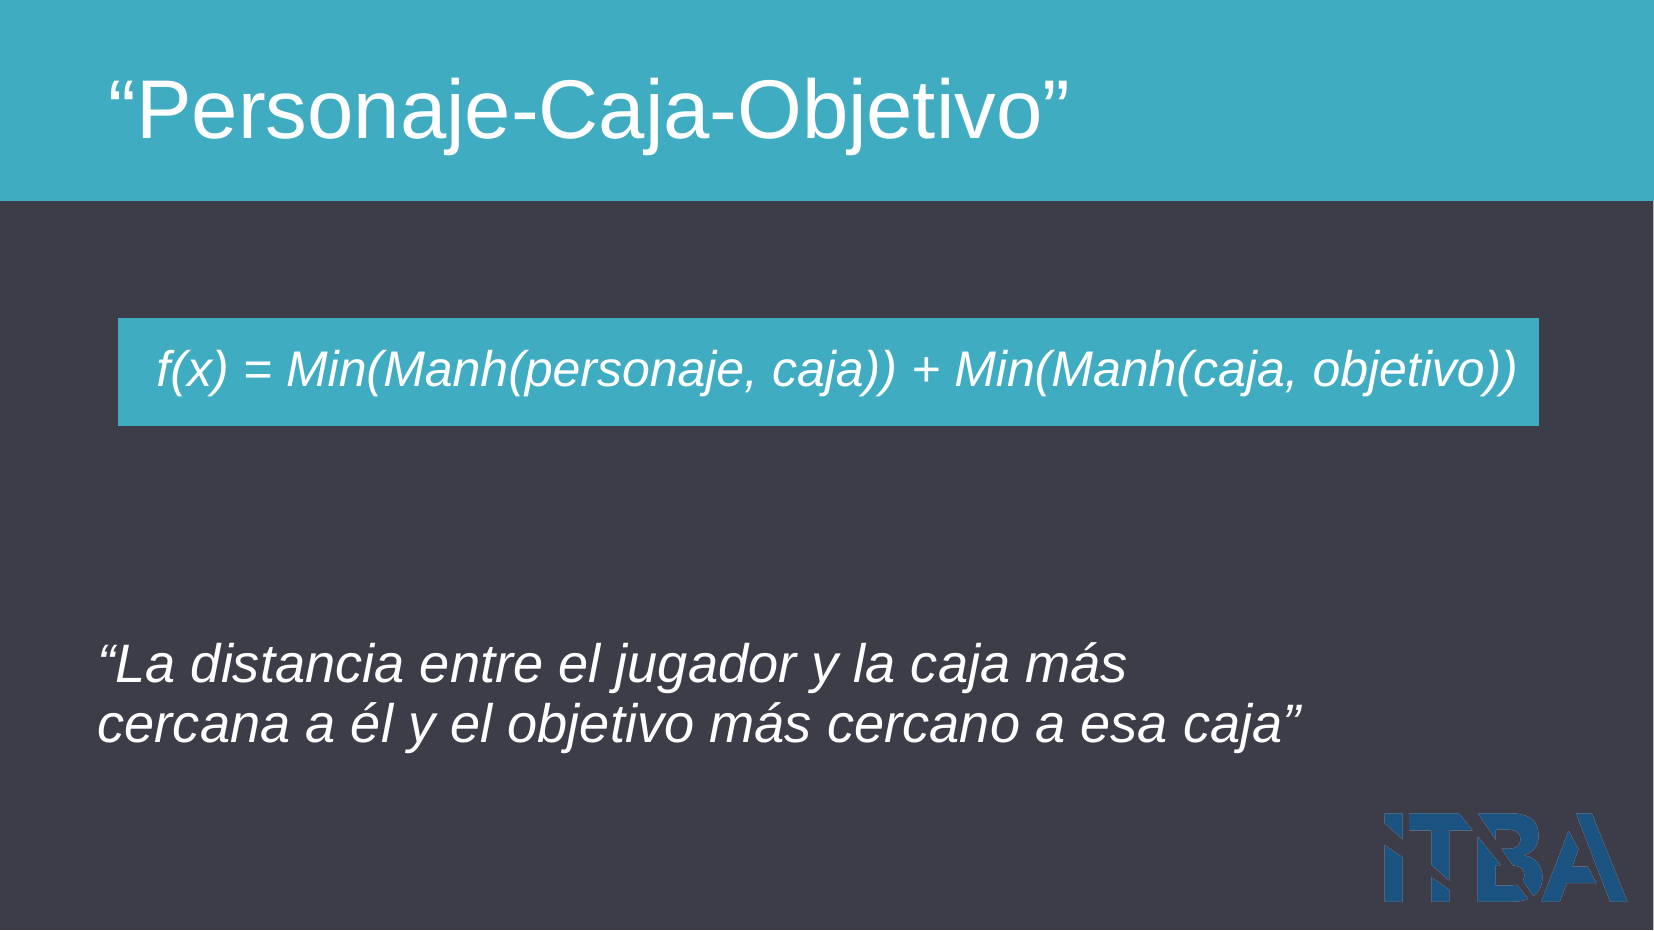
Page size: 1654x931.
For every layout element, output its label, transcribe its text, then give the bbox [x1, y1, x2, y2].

text_box “Personaje-Caja-Objetivo” [93, 56, 1249, 165]
text_box f(x) = Min(Manh(personaje, caja)) + Min(Manh(caja, objetivo)) [141, 334, 1539, 461]
text_box “La distancia entre el jugador y la caja más cercana a él y el objetivo más cercano a esa caja” [82, 625, 1318, 762]
picture [1358, 779, 1654, 931]
text_box [118, 318, 1539, 426]
text_box [0, 0, 1654, 201]
